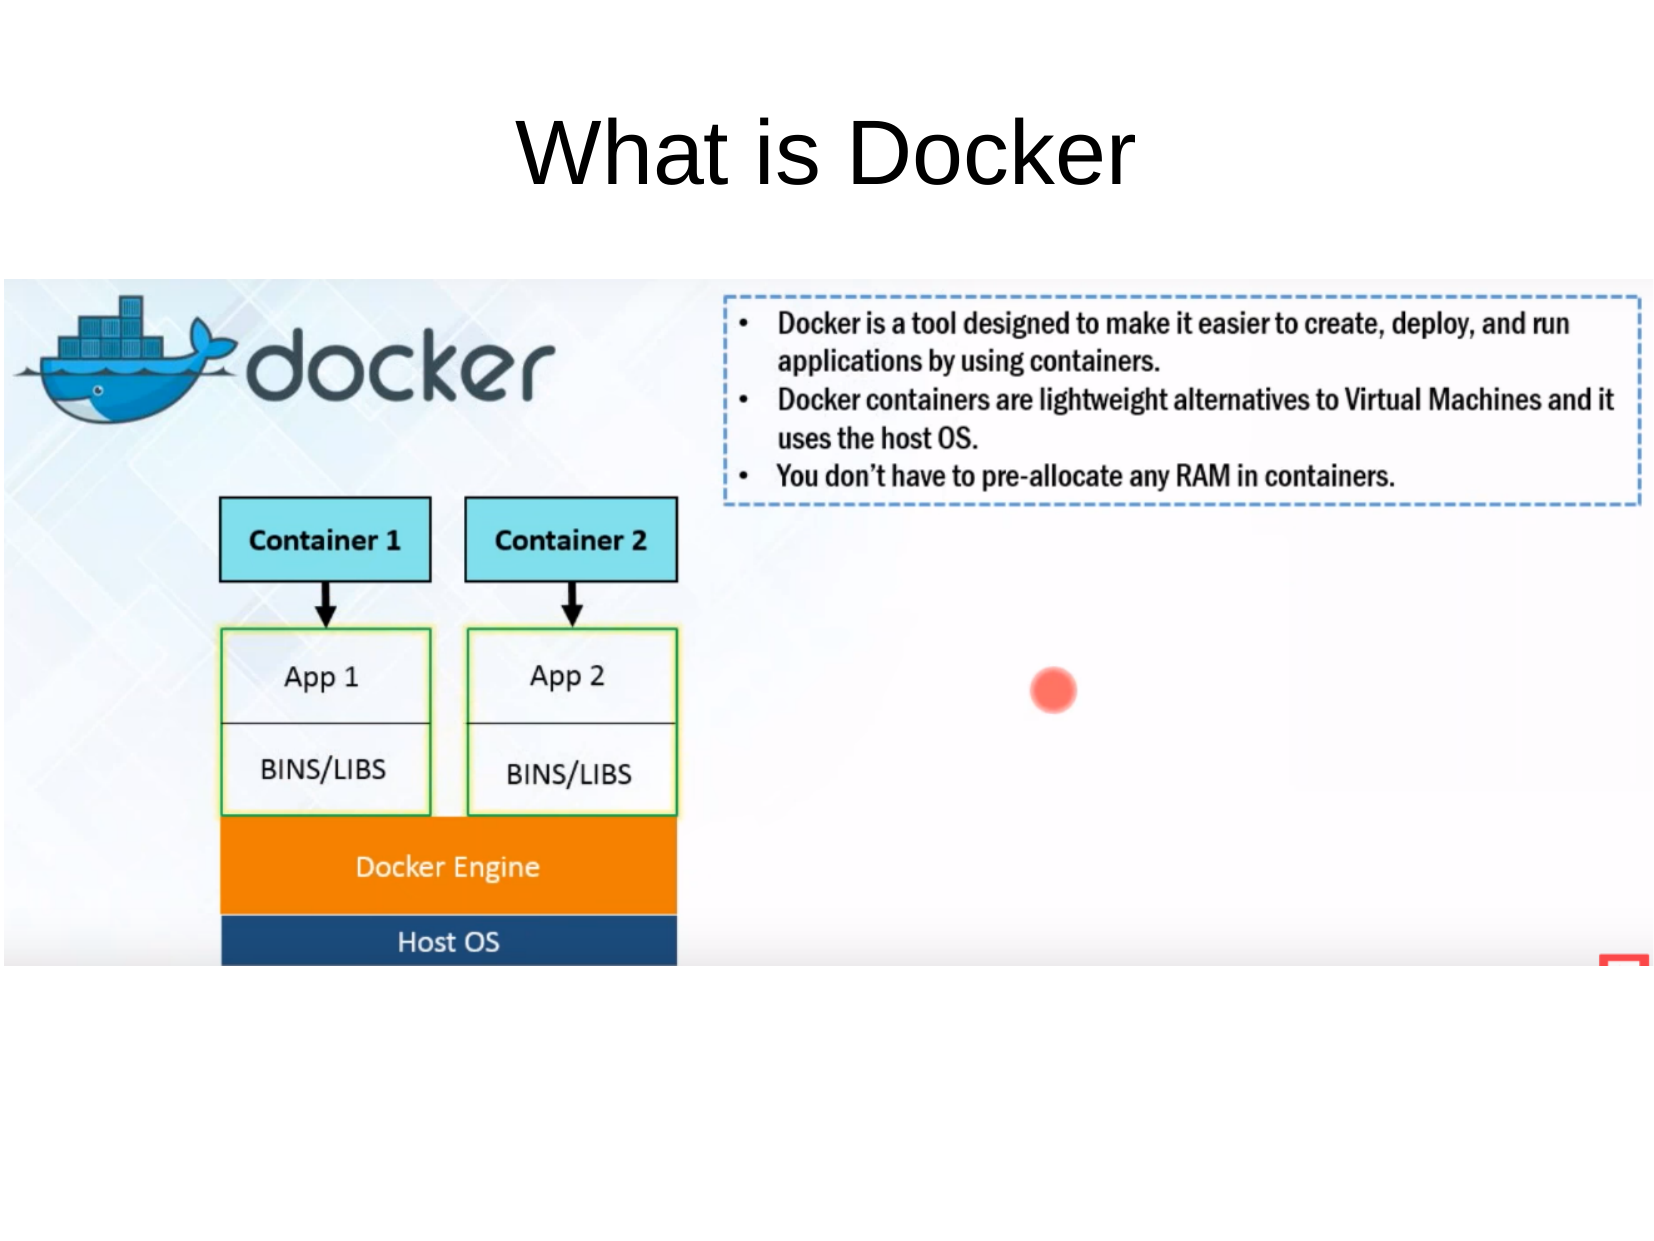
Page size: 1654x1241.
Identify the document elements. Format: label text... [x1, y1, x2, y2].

title What is Docker [82, 49, 1571, 257]
picture [4, 279, 1654, 966]
